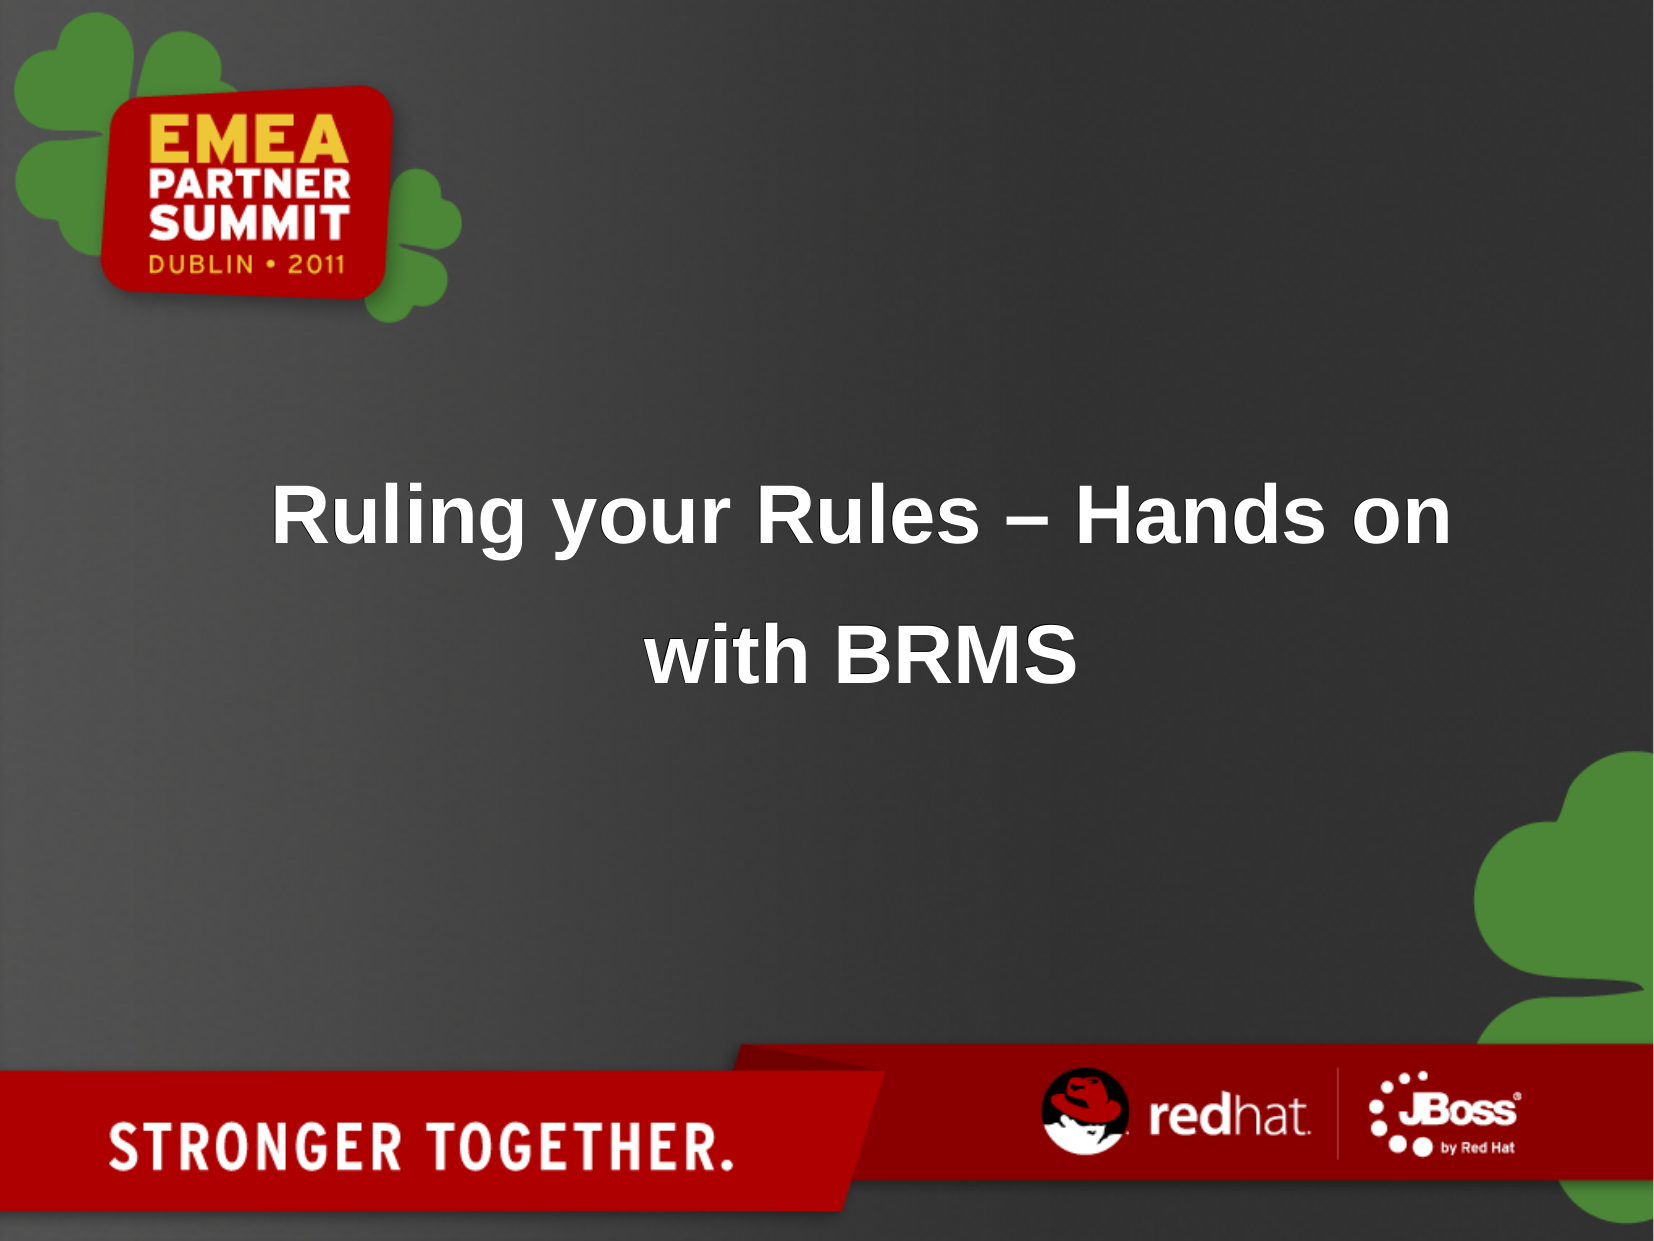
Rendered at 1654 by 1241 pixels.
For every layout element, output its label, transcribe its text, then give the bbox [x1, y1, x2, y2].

picture [0, 0, 1654, 1241]
text_box Ruling your Rules – Hands on with BRMS [255, 414, 1493, 775]
